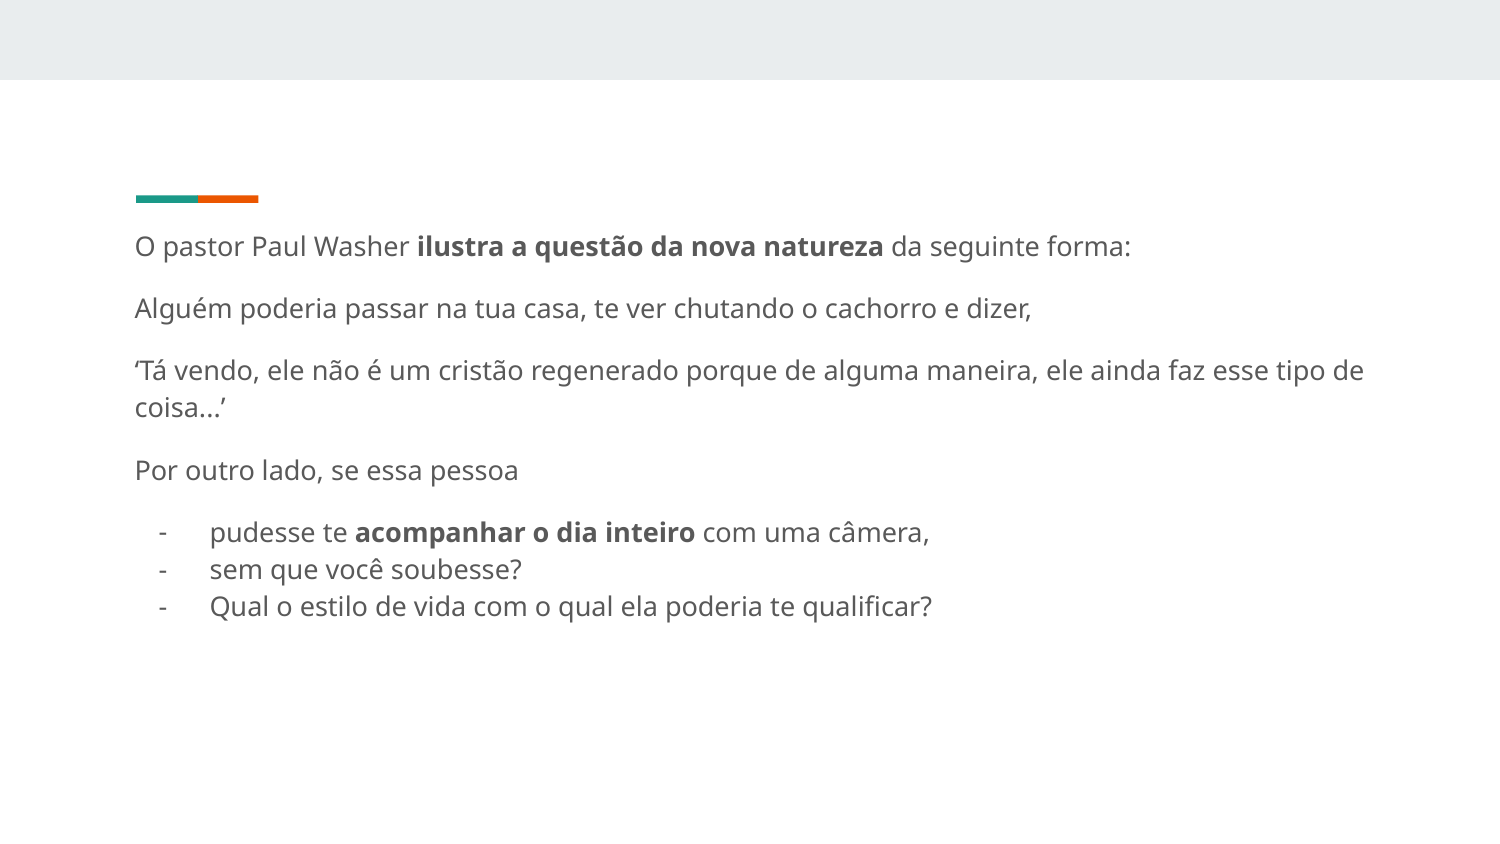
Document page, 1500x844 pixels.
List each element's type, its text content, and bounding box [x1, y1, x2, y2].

list O pastor Paul Washer ilustra a questão da nova natureza da seguinte forma: Alguém poderia passar na tua casa, te ver chutando o cachorro e dizer, ‘Tá vendo, ele não é um cristão regenerado porque de alguma maneira, ele ainda faz esse tipo de coisa...’ Por outro lado, se essa pessoa pudesse te acompanhar o dia inteiro com uma câmera, sem que você soubesse? Qual o estilo de vida com o qual ela poderia te qualificar? [119, 209, 1446, 797]
